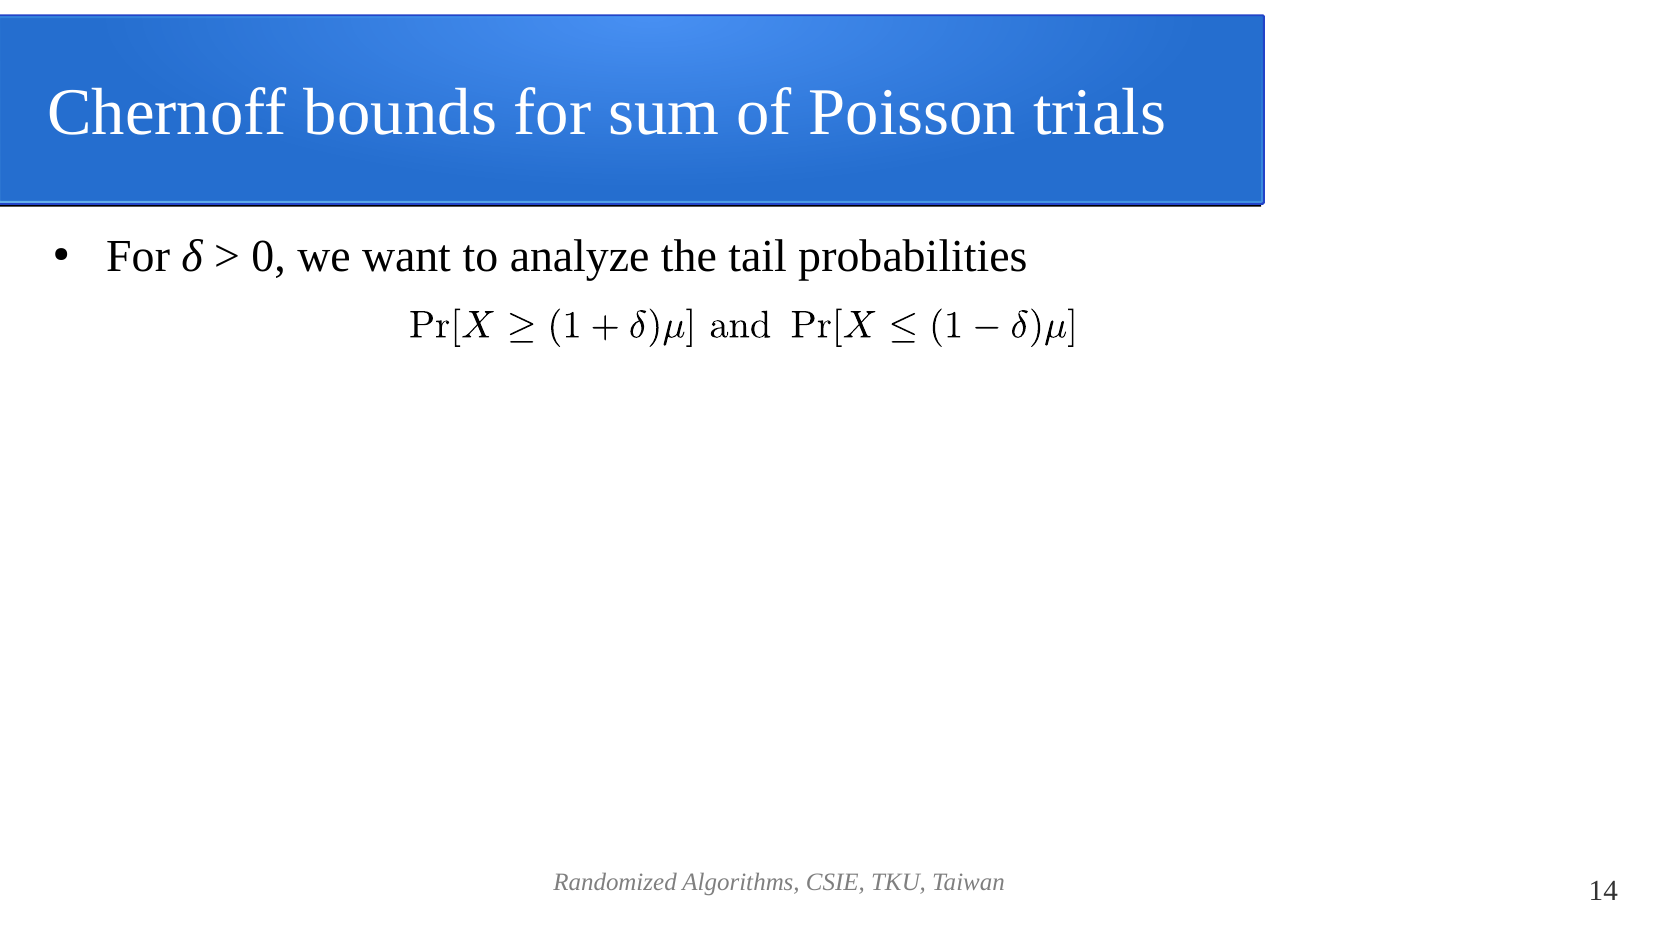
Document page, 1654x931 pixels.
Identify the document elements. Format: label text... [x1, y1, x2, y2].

picture [407, 307, 1075, 349]
list For δ > 0, we want to analyze the tail probabilities [35, 230, 1524, 770]
title Chernoff bounds for sum of Poisson trials [47, 35, 1199, 189]
